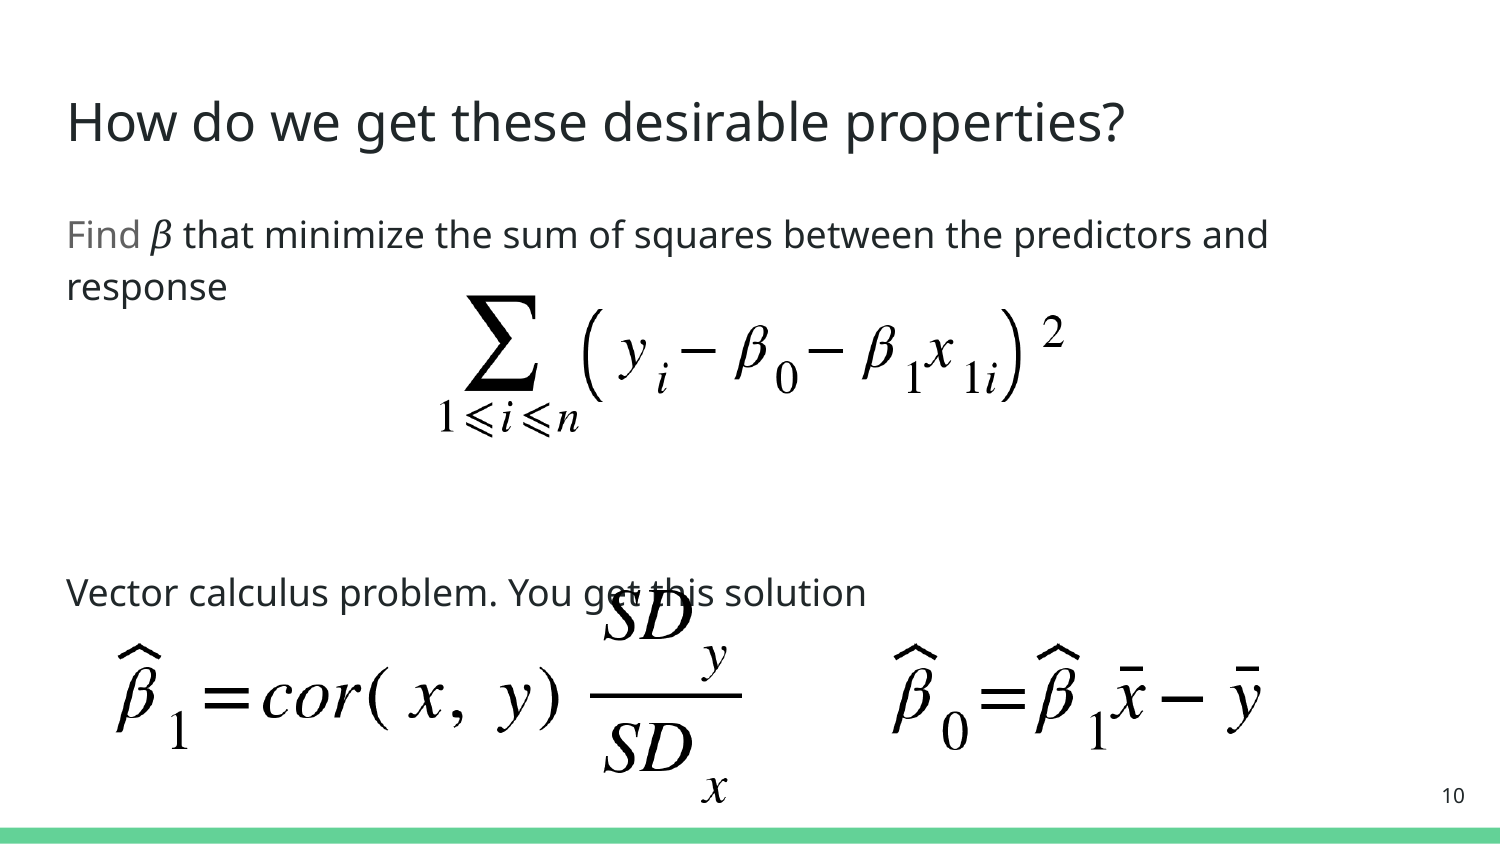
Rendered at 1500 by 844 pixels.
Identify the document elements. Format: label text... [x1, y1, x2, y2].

picture [435, 295, 1065, 438]
slide_number <number> [1389, 764, 1480, 830]
picture [891, 643, 1266, 750]
title How do we get these desirable properties? [51, 72, 1449, 167]
list Find 𝛽 that minimize the sum of squares between the predictors and response Vector calculus problem. You get this solution [51, 189, 1449, 750]
picture [115, 590, 750, 803]
